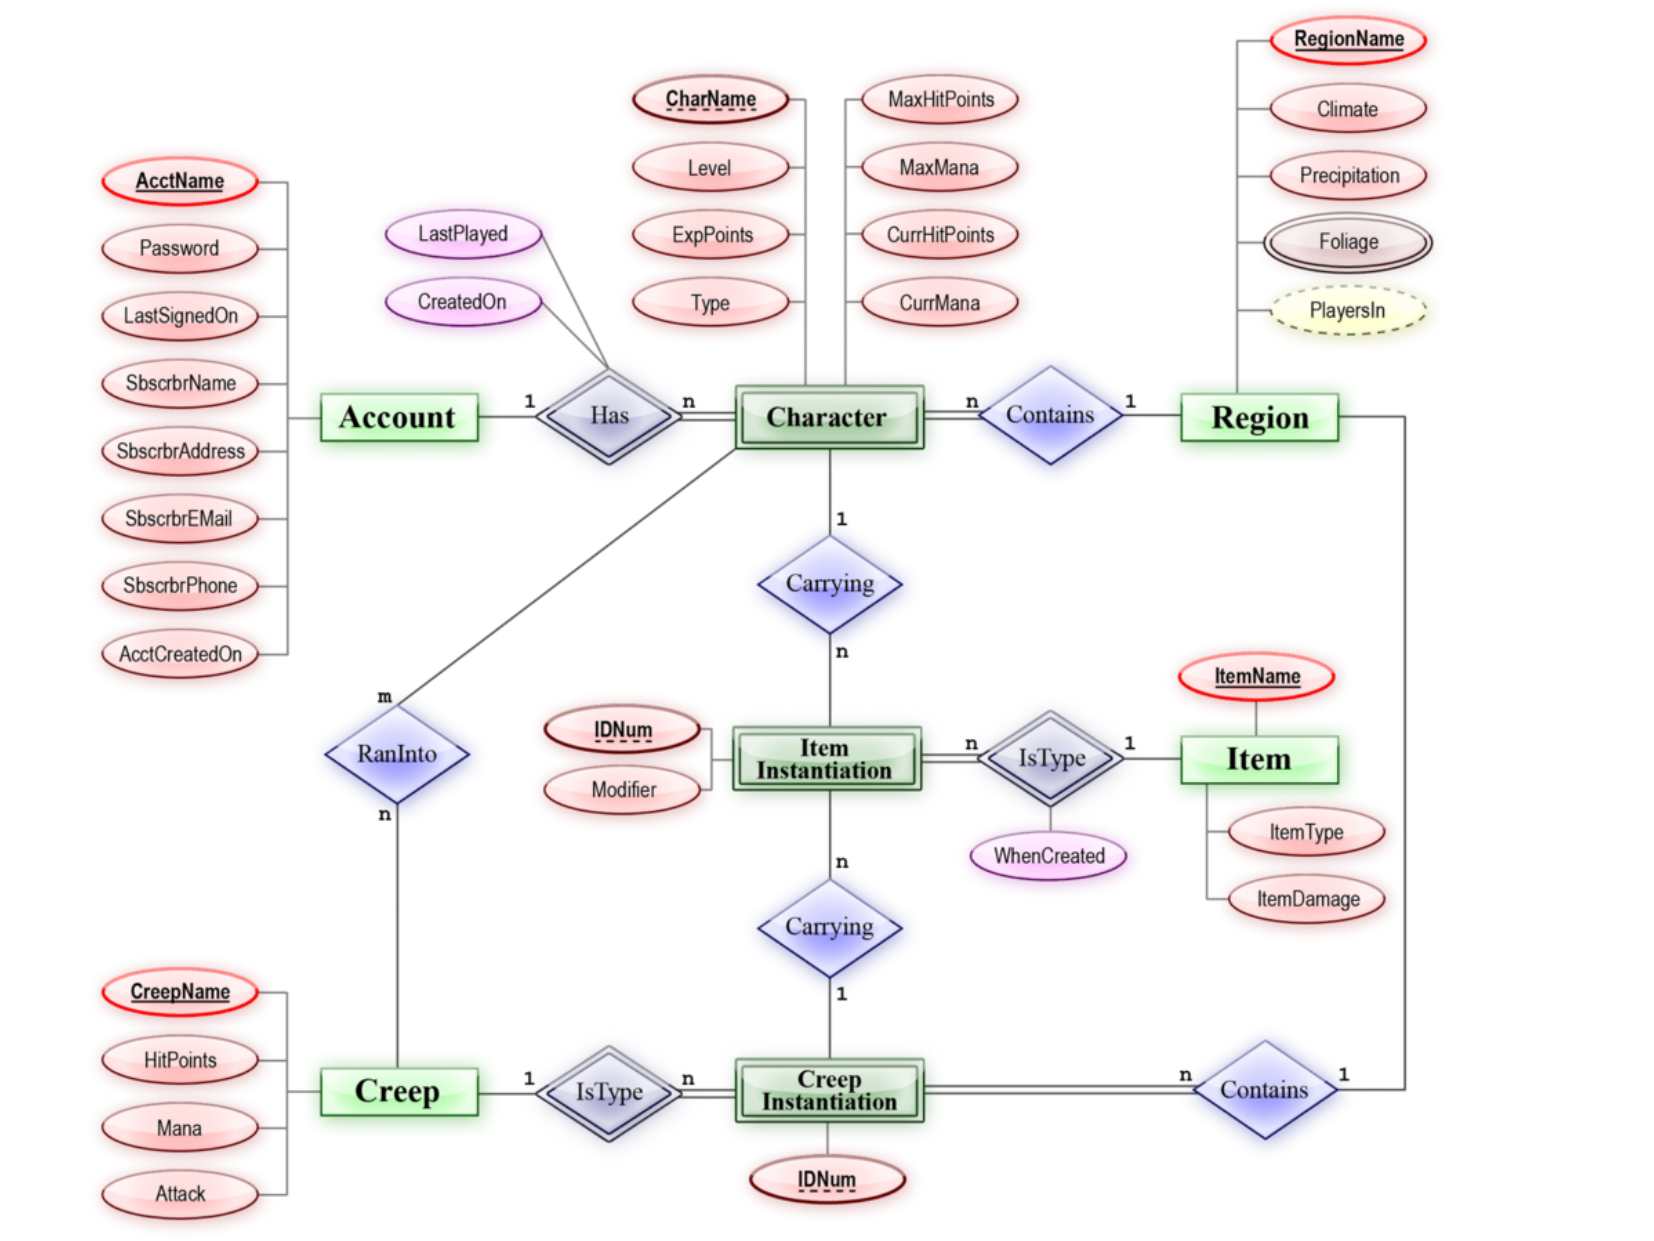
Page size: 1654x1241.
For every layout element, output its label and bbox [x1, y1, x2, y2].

picture [70, 0, 1463, 1241]
